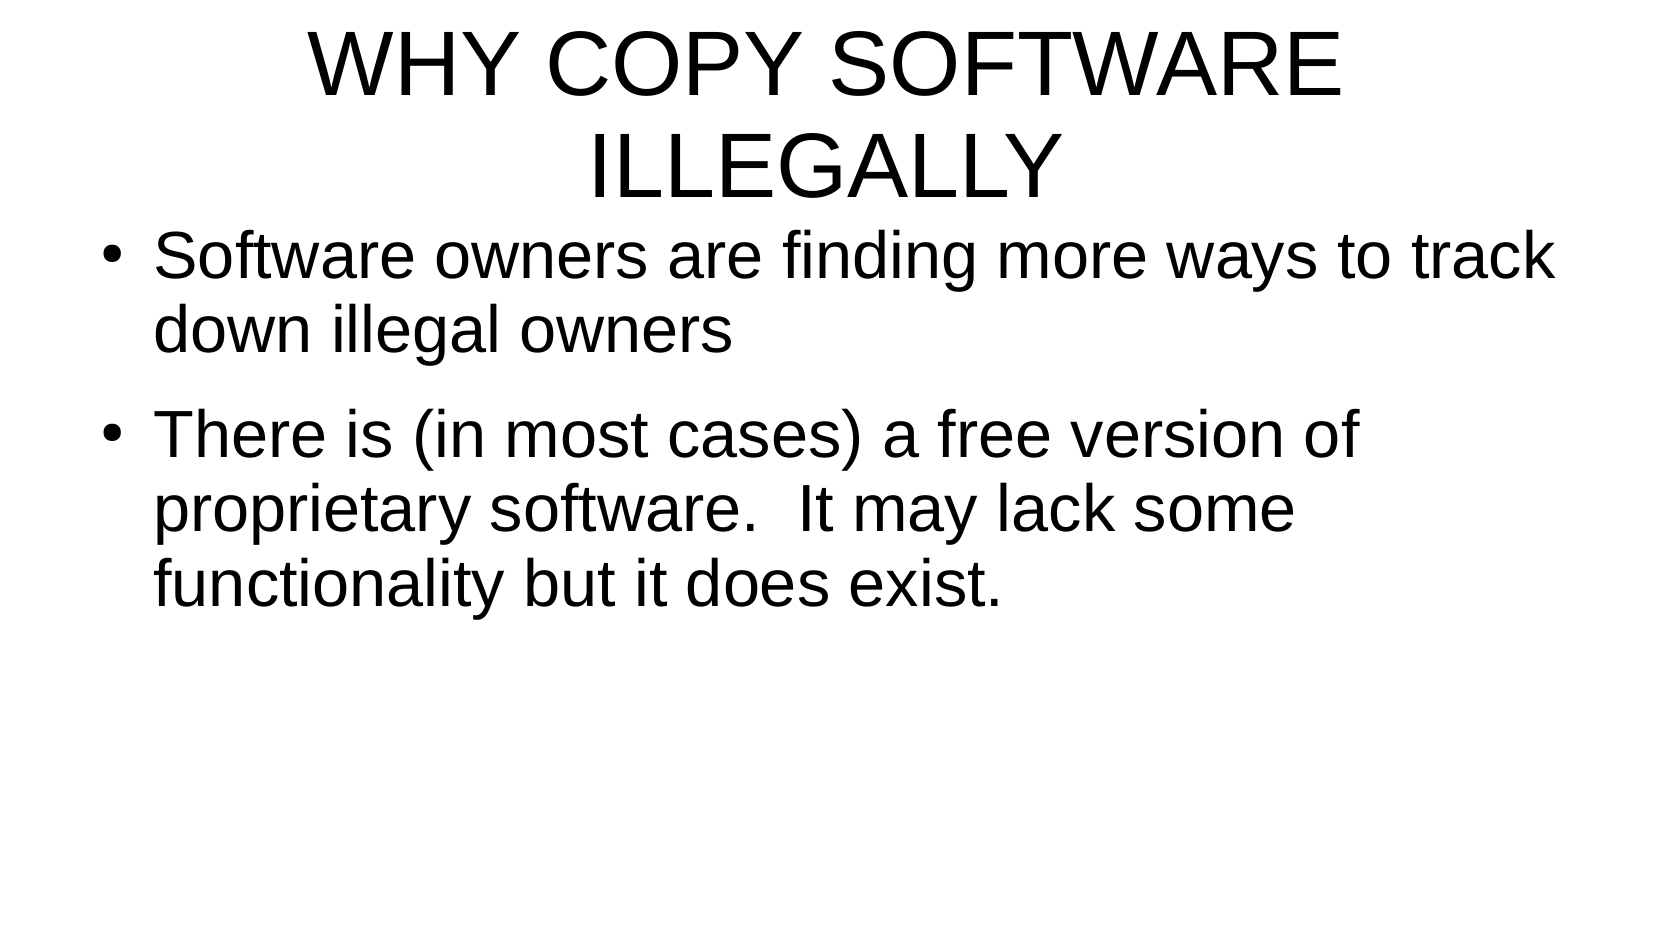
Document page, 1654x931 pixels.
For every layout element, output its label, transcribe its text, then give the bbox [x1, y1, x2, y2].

list Software owners are finding more ways to track down illegal owners There is (in most cases) a free version of proprietary software. It may lack some functionality but it does exist. [82, 217, 1571, 758]
title WHY COPY SOFTWARE ILLEGALLY [82, 12, 1571, 217]
